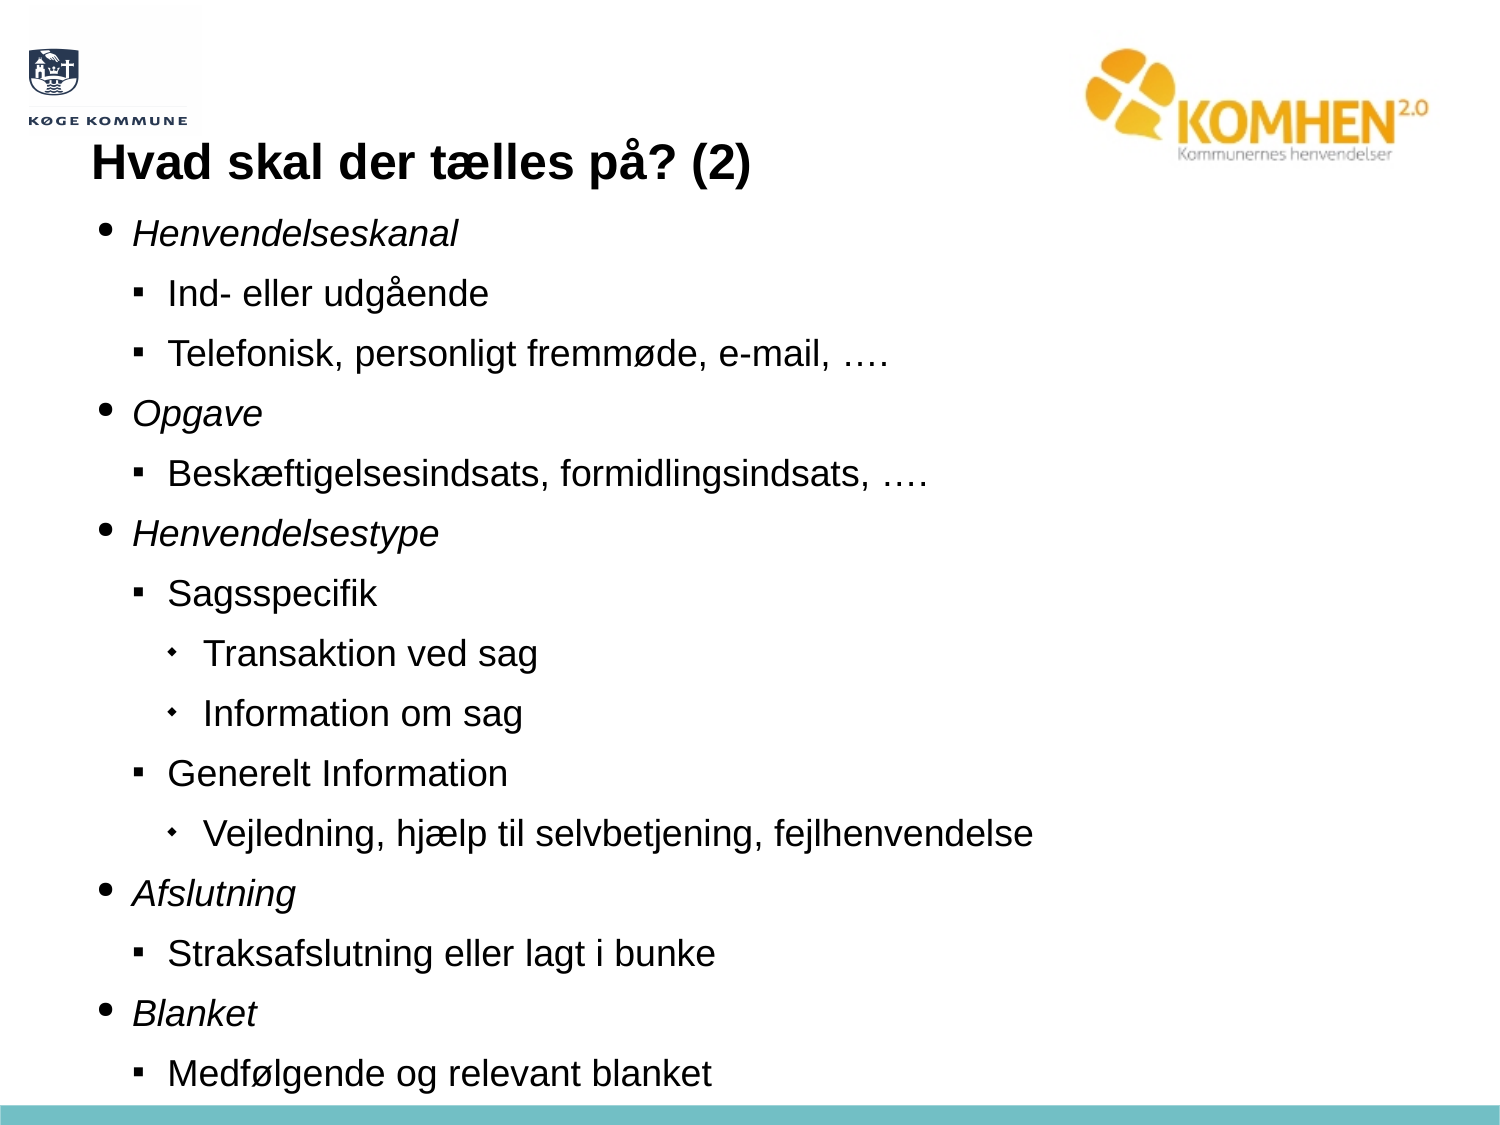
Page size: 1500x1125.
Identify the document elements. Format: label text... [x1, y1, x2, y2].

picture [29, 5, 202, 136]
text_box Henvendelseskanal Ind- eller udgående Telefonisk, personligt fremmøde, e-mail, …. Opgave Beskæftigelsesindsats, formidlingsindsats, …. Henvendelsestype Sagsspecifik Transaktion ved sag Information om sag Generelt Information Vejledning, hjælp til selvbetjening, fejlhenvendelse Afslutning Straksafslutning eller lagt i bunke Blanket Medfølgende og relevant blanket [46, 201, 1397, 907]
text_box [0, 1105, 1500, 1125]
text_box Hvad skal der tælles på? (2) [76, 66, 1427, 254]
picture [1069, 30, 1440, 186]
